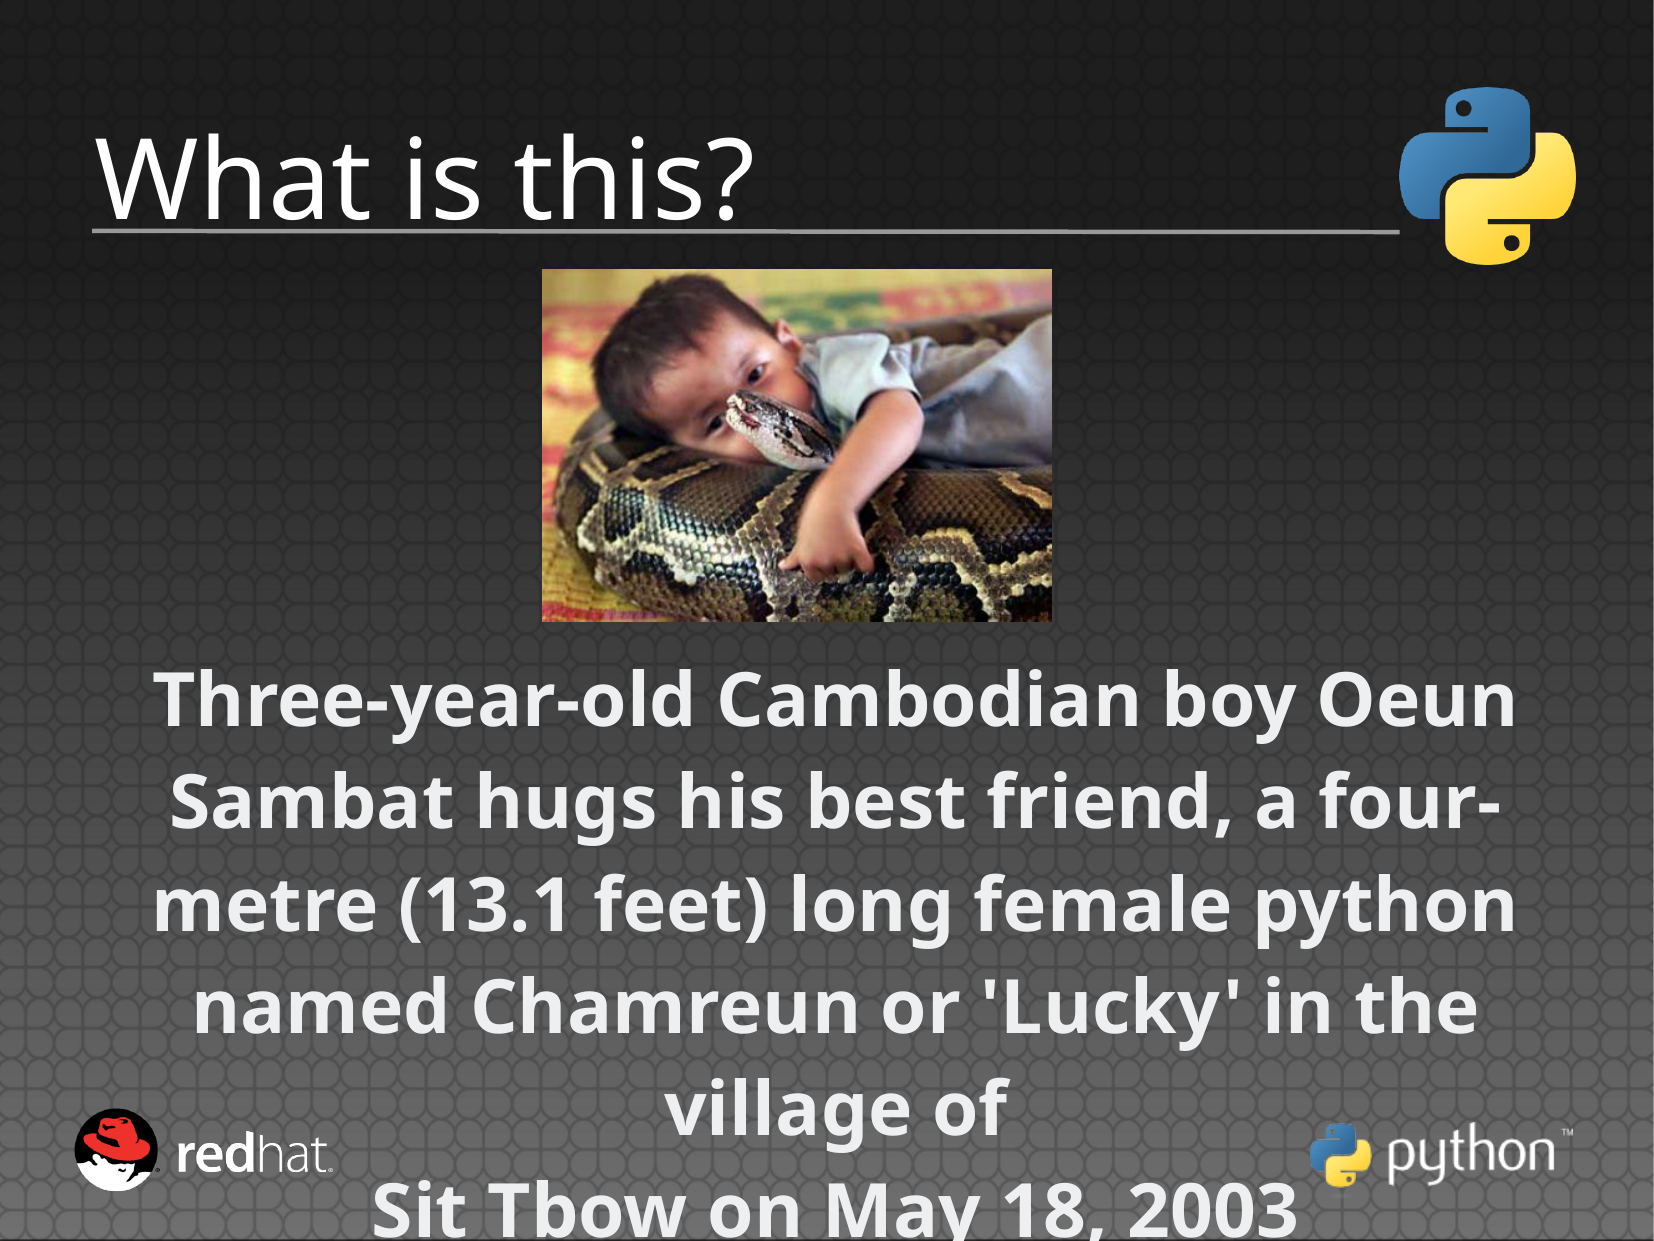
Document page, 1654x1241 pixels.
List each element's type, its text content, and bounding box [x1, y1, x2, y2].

title What is this? [94, 100, 1426, 251]
picture [0, 0, 1654, 1241]
list Three-year-old Cambodian boy Oeun Sambat hugs his best friend, a four-metre (13.1 feet) long female python named Chamreun or 'Lucky' in the village of Sit Tbow on May 18, 2003 [60, 646, 1612, 1116]
